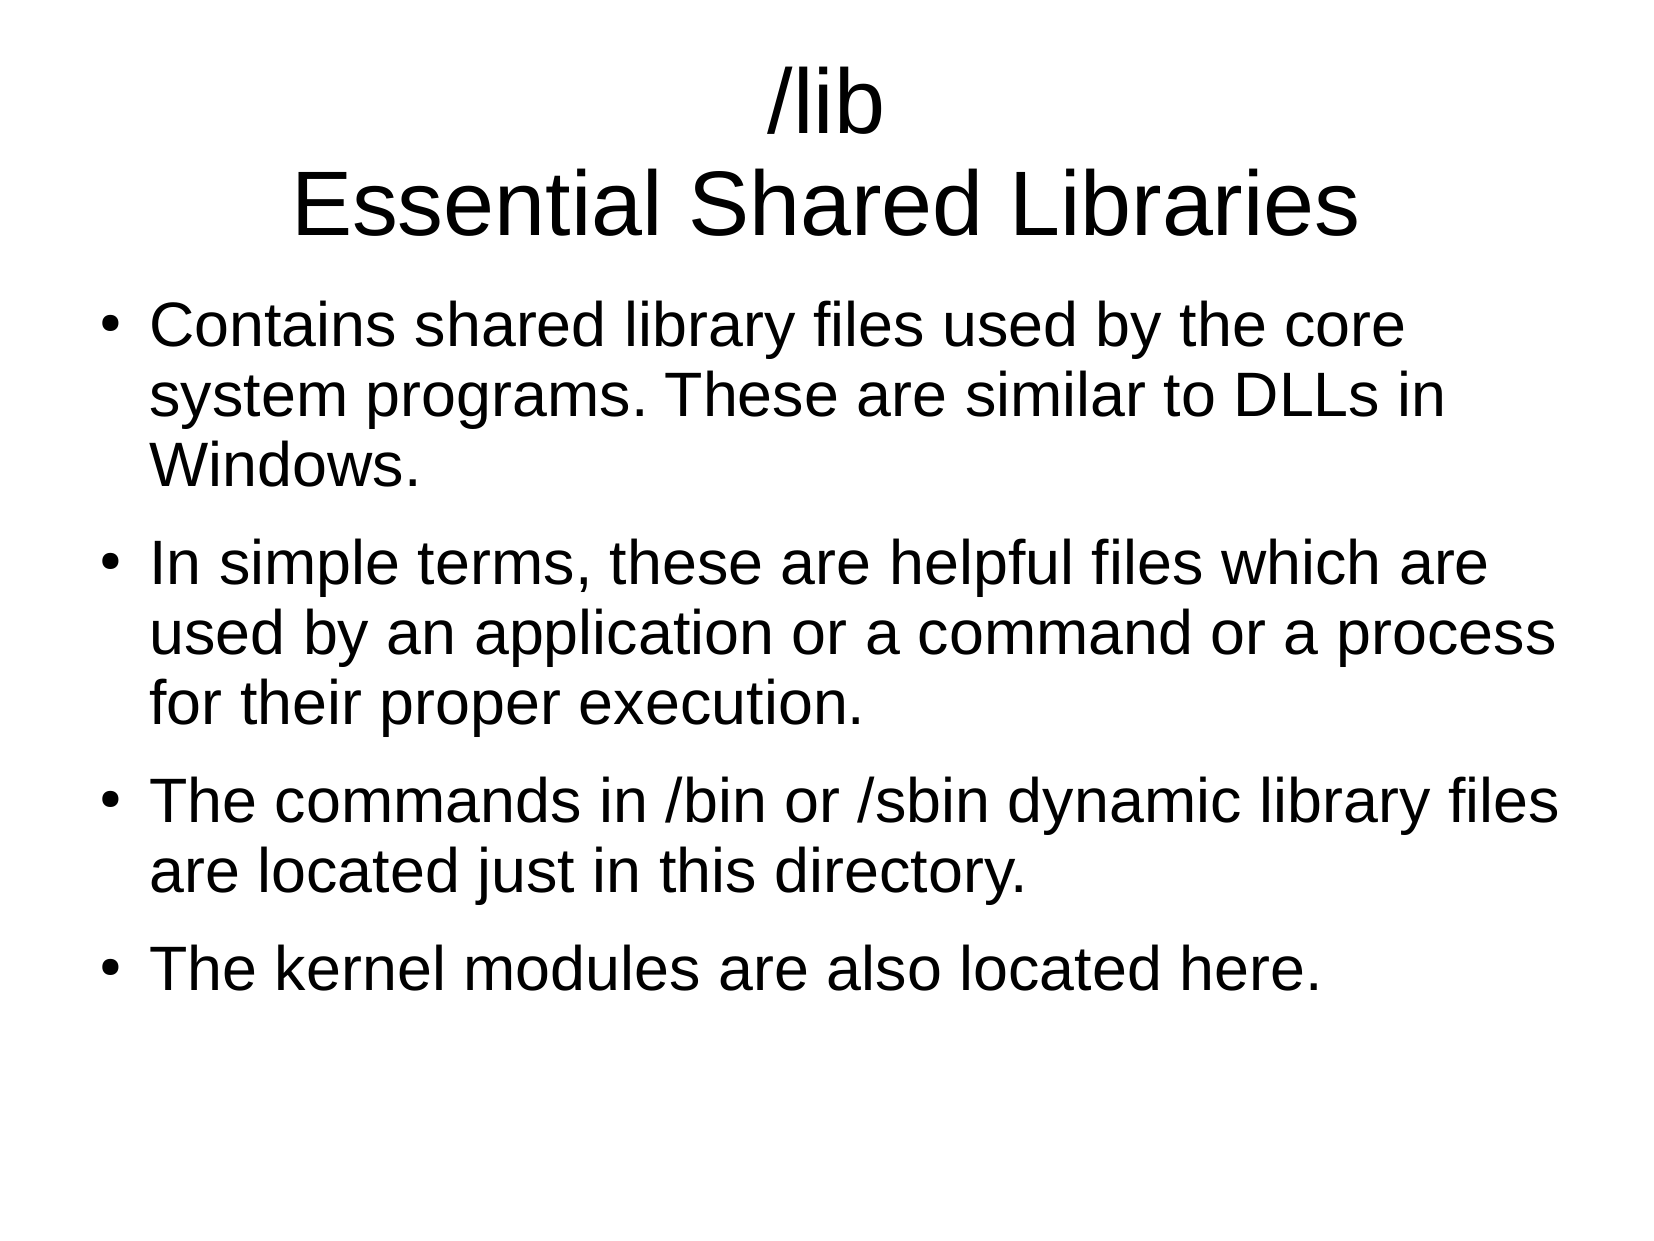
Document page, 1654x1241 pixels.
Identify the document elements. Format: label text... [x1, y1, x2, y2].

list Contains shared library files used by the core system programs. These are similar to DLLs in Windows. In simple terms, these are helpful files which are used by an application or a command or a process for their proper execution. The commands in /bin or /sbin dynamic library files are located just in this directory. The kernel modules are also located here. [82, 290, 1571, 1010]
title /lib Essential Shared Libraries [82, 49, 1571, 257]
